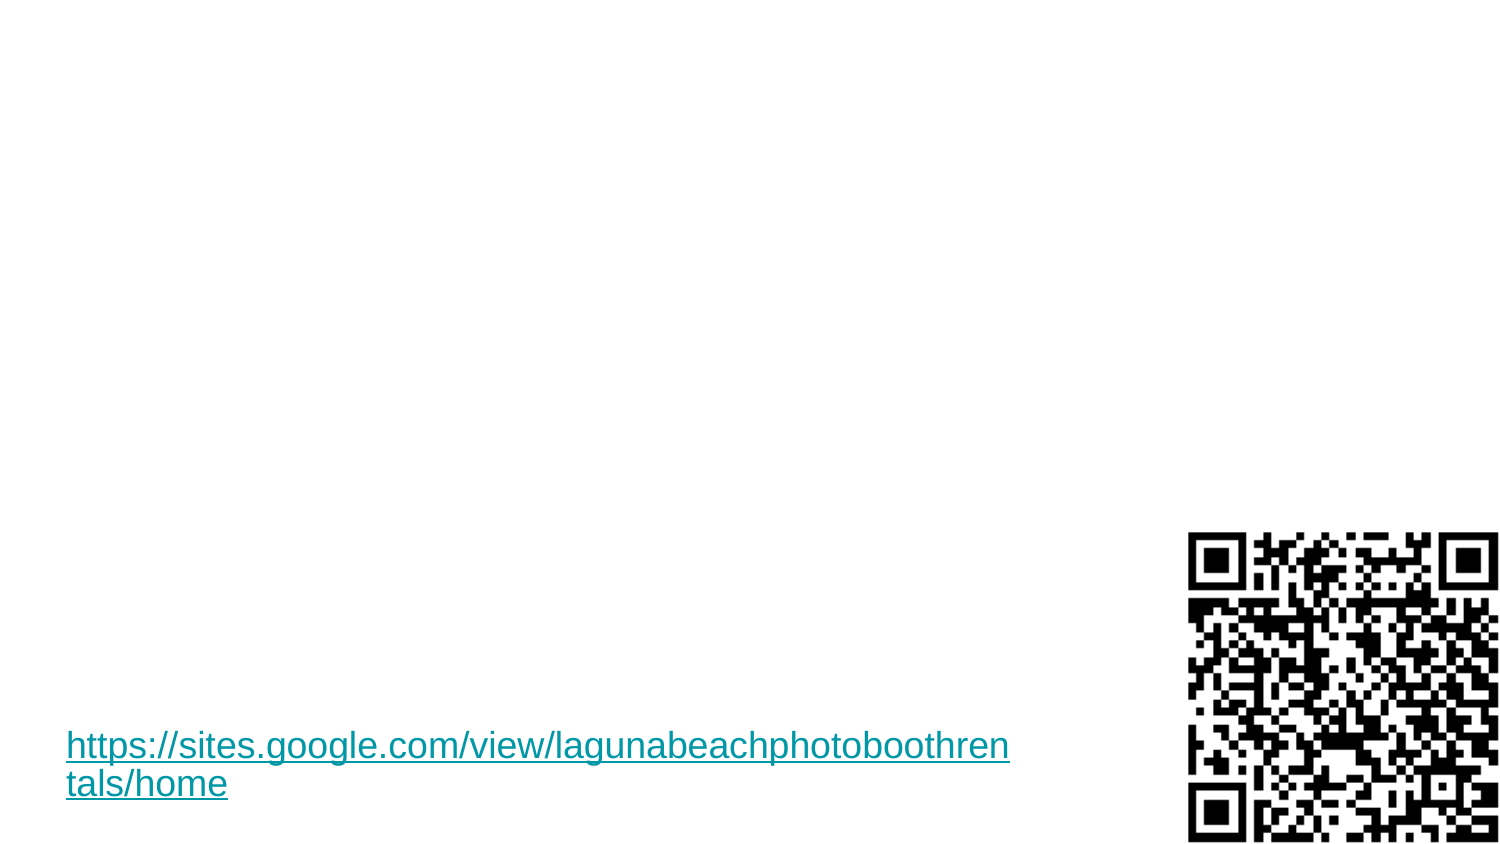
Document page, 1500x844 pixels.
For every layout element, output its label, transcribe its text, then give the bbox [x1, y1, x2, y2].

list https://sites.google.com/view/lagunabeachphotoboothrentals/home [51, 694, 1036, 794]
picture [1187, 531, 1500, 844]
